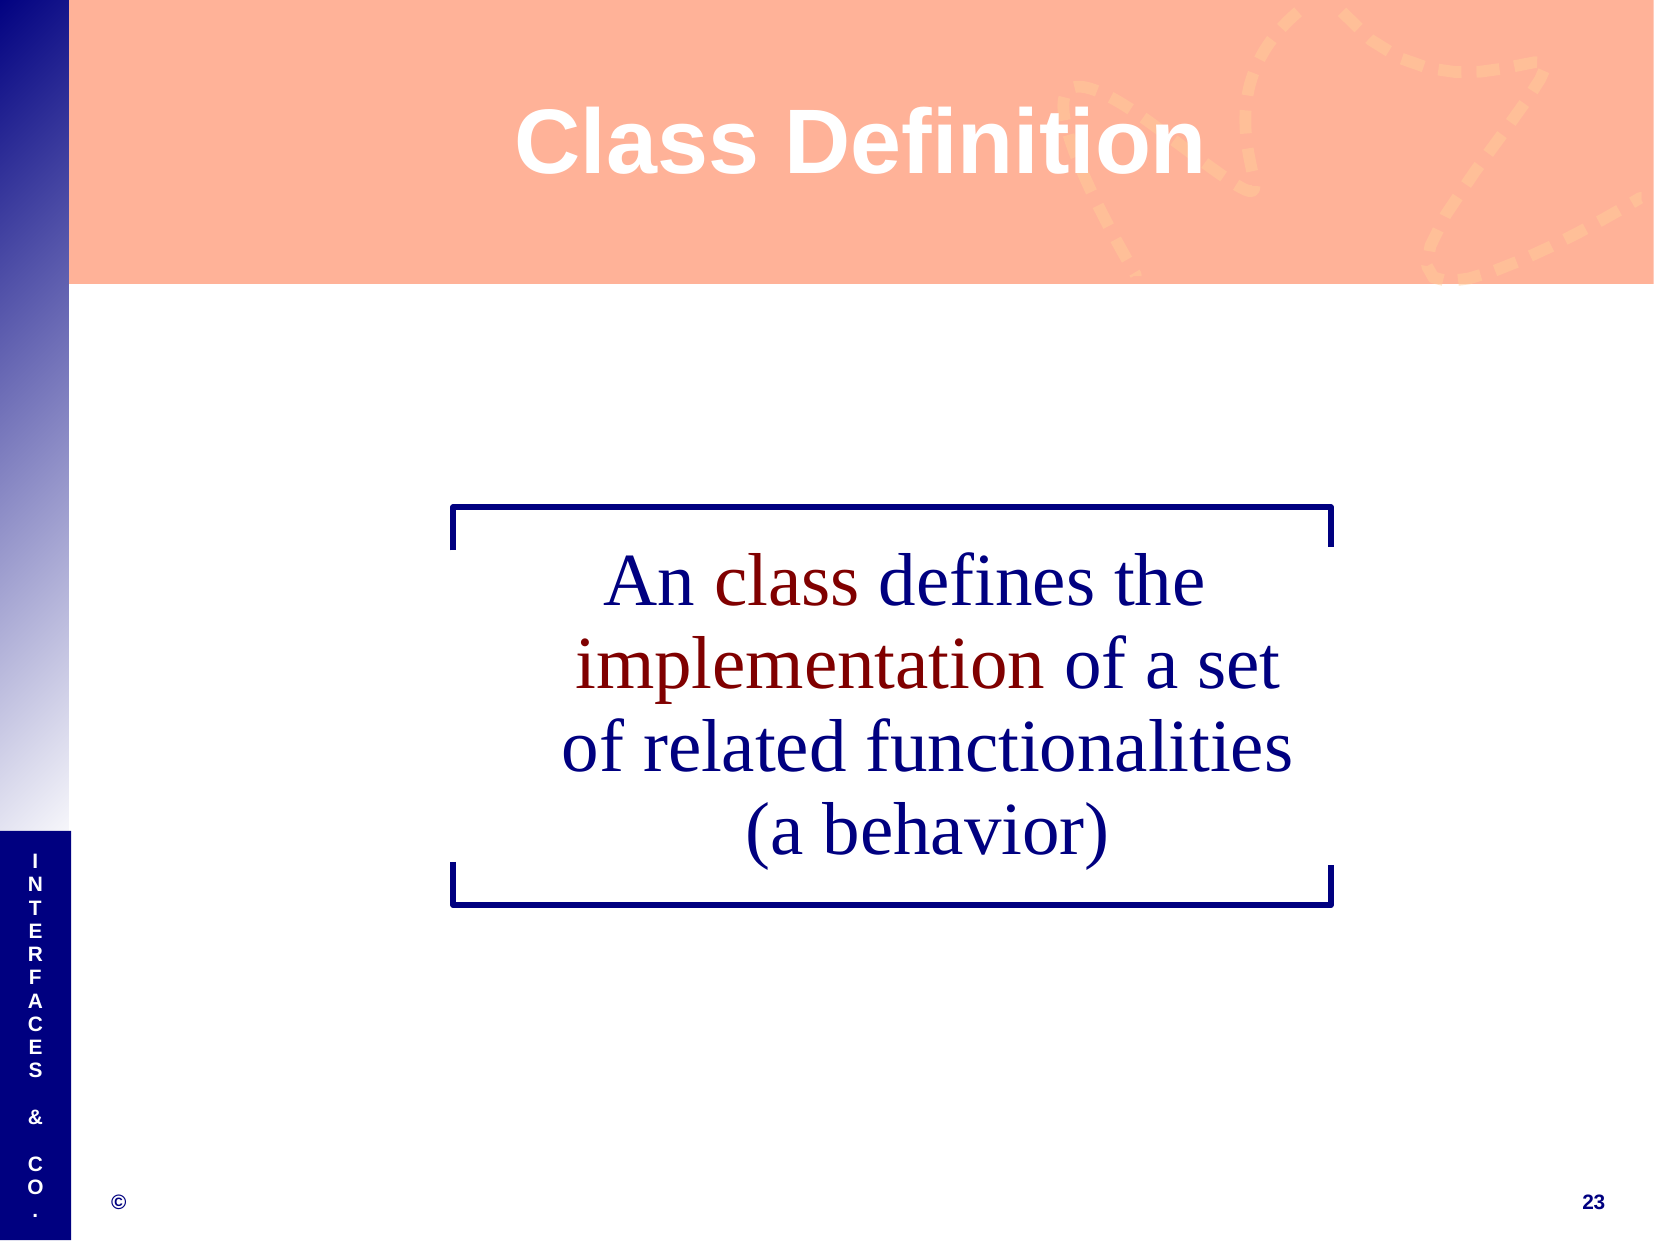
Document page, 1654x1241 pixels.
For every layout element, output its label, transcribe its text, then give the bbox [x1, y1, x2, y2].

text_box I N T E R F A C E S & C O . [0, 830, 71, 1241]
title Class Definition [106, 37, 1617, 246]
text_box An class defines the implementation of a set of related functionalities (a behavior) [469, 478, 1315, 931]
